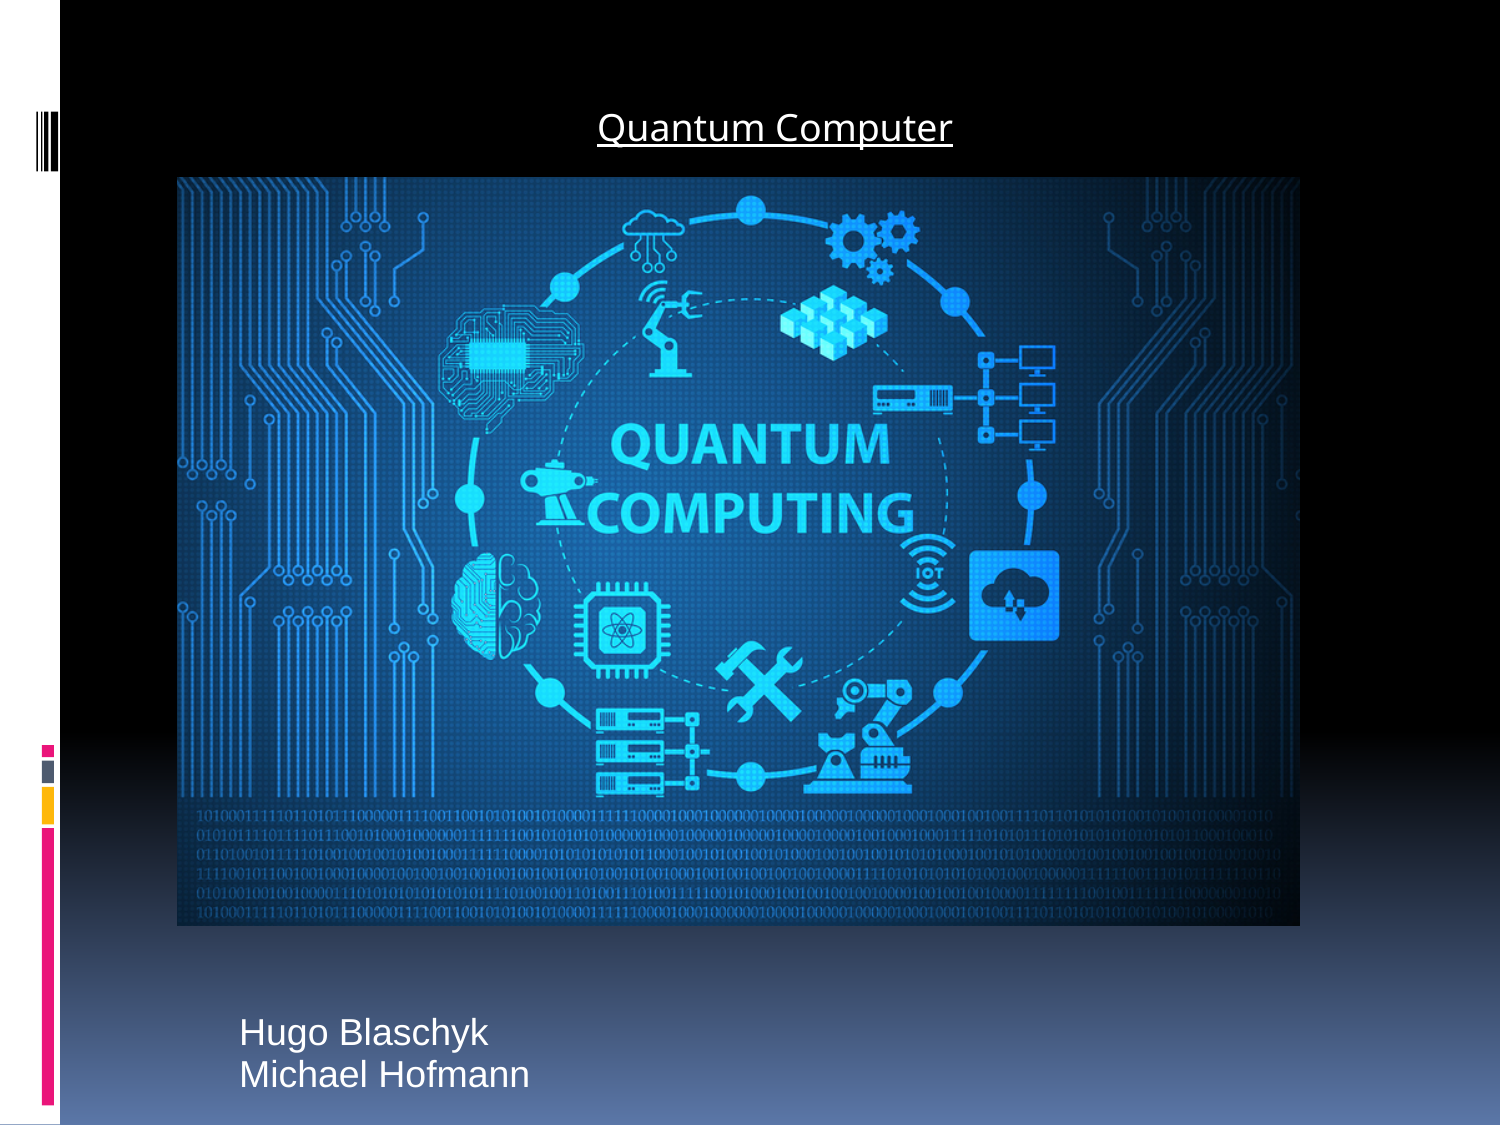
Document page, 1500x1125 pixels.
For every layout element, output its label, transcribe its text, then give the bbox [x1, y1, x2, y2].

picture [177, 177, 1300, 926]
text_box Hugo Blaschyk Michael Hofmann [224, 1003, 1052, 1103]
title Quantum Computer [154, 0, 1430, 289]
